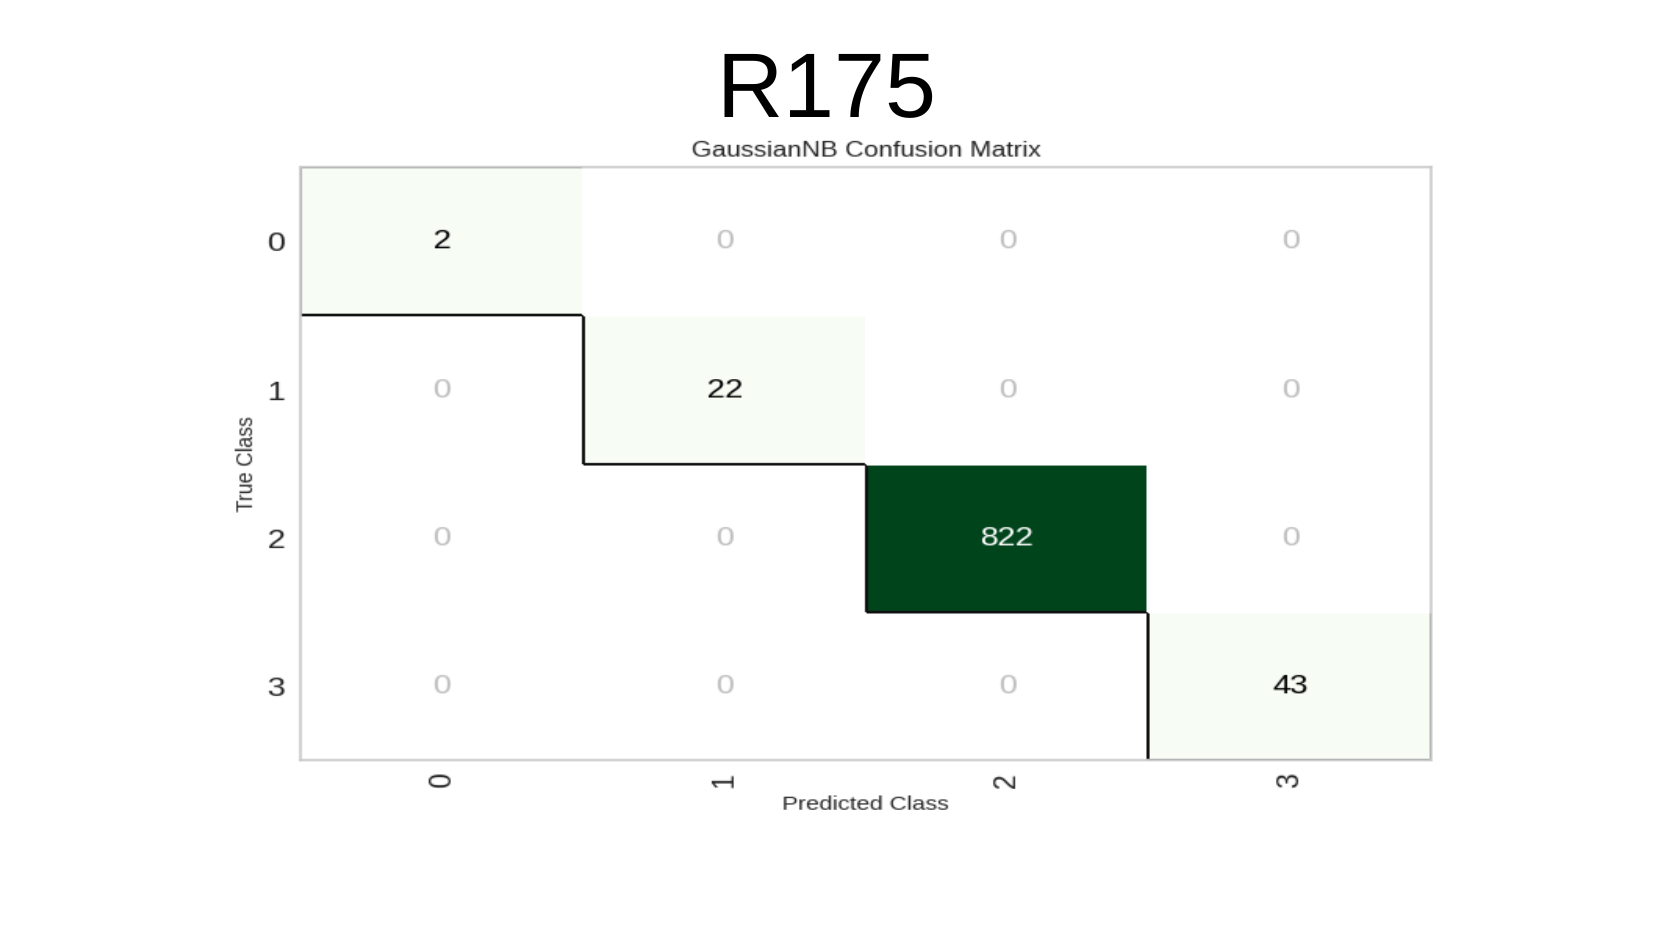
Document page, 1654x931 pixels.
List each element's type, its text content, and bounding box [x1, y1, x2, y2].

title R175 [82, 26, 1571, 129]
picture [221, 129, 1447, 827]
